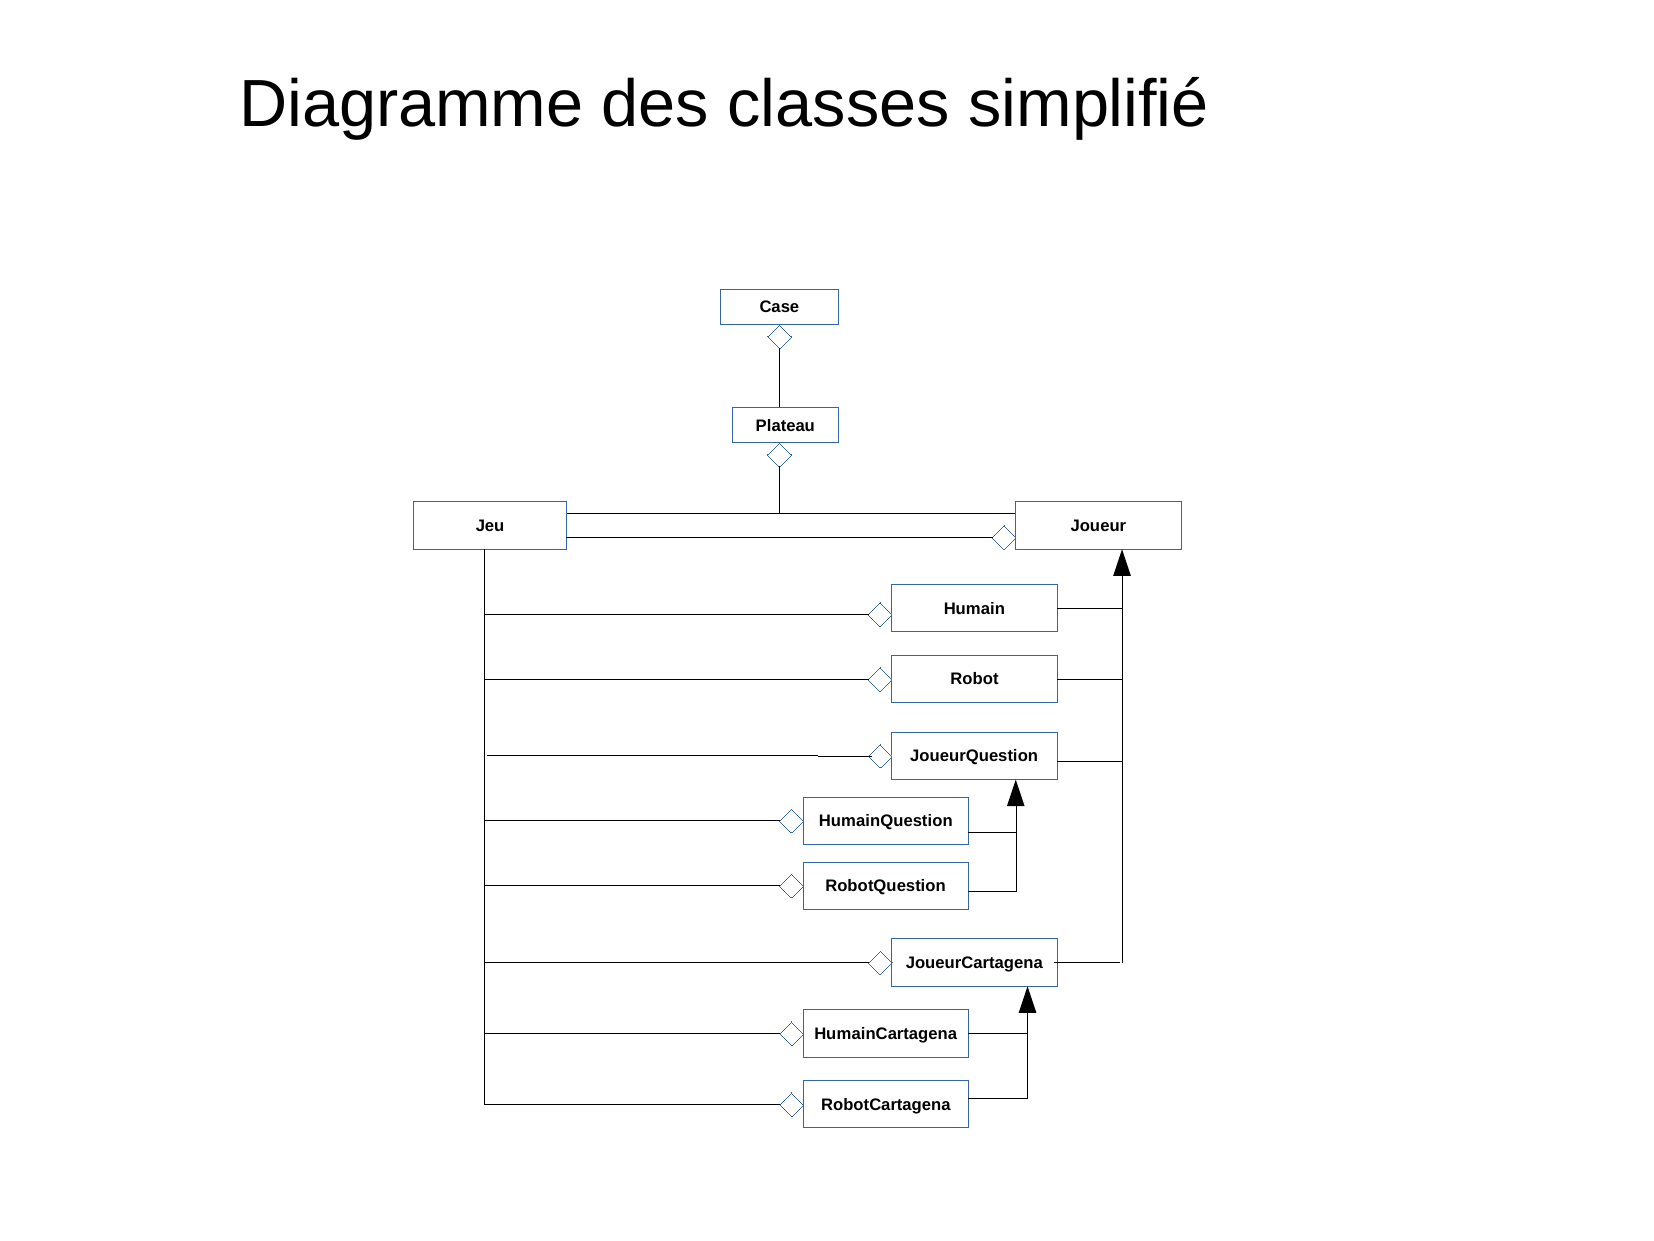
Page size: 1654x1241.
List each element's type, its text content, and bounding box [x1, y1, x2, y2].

text_box Humain [891, 584, 1058, 632]
text_box HumainCartagena [803, 1009, 969, 1058]
text_box [868, 667, 892, 692]
text_box JoueurQuestion [891, 732, 1058, 780]
text_box [779, 874, 804, 898]
text_box RobotQuestion [803, 862, 969, 910]
text_box [868, 602, 892, 627]
text_box [868, 951, 893, 975]
text_box [767, 324, 792, 349]
text_box Robot [891, 655, 1058, 703]
text_box RobotCartagena [803, 1080, 969, 1128]
text_box HumainQuestion [803, 797, 969, 845]
text_box Plateau [732, 407, 839, 443]
text_box [779, 809, 804, 833]
text_box [780, 1021, 804, 1046]
text_box Jeu [413, 501, 567, 550]
text_box [780, 1092, 804, 1117]
text_box Case [637, 289, 922, 373]
text_box [767, 442, 792, 467]
text_box [868, 744, 892, 768]
text_box [992, 525, 1016, 550]
text_box JoueurCartagena [891, 938, 1058, 987]
text_box Joueur [1015, 501, 1182, 550]
text_box Diagramme des classes simplifié [224, 59, 1359, 149]
